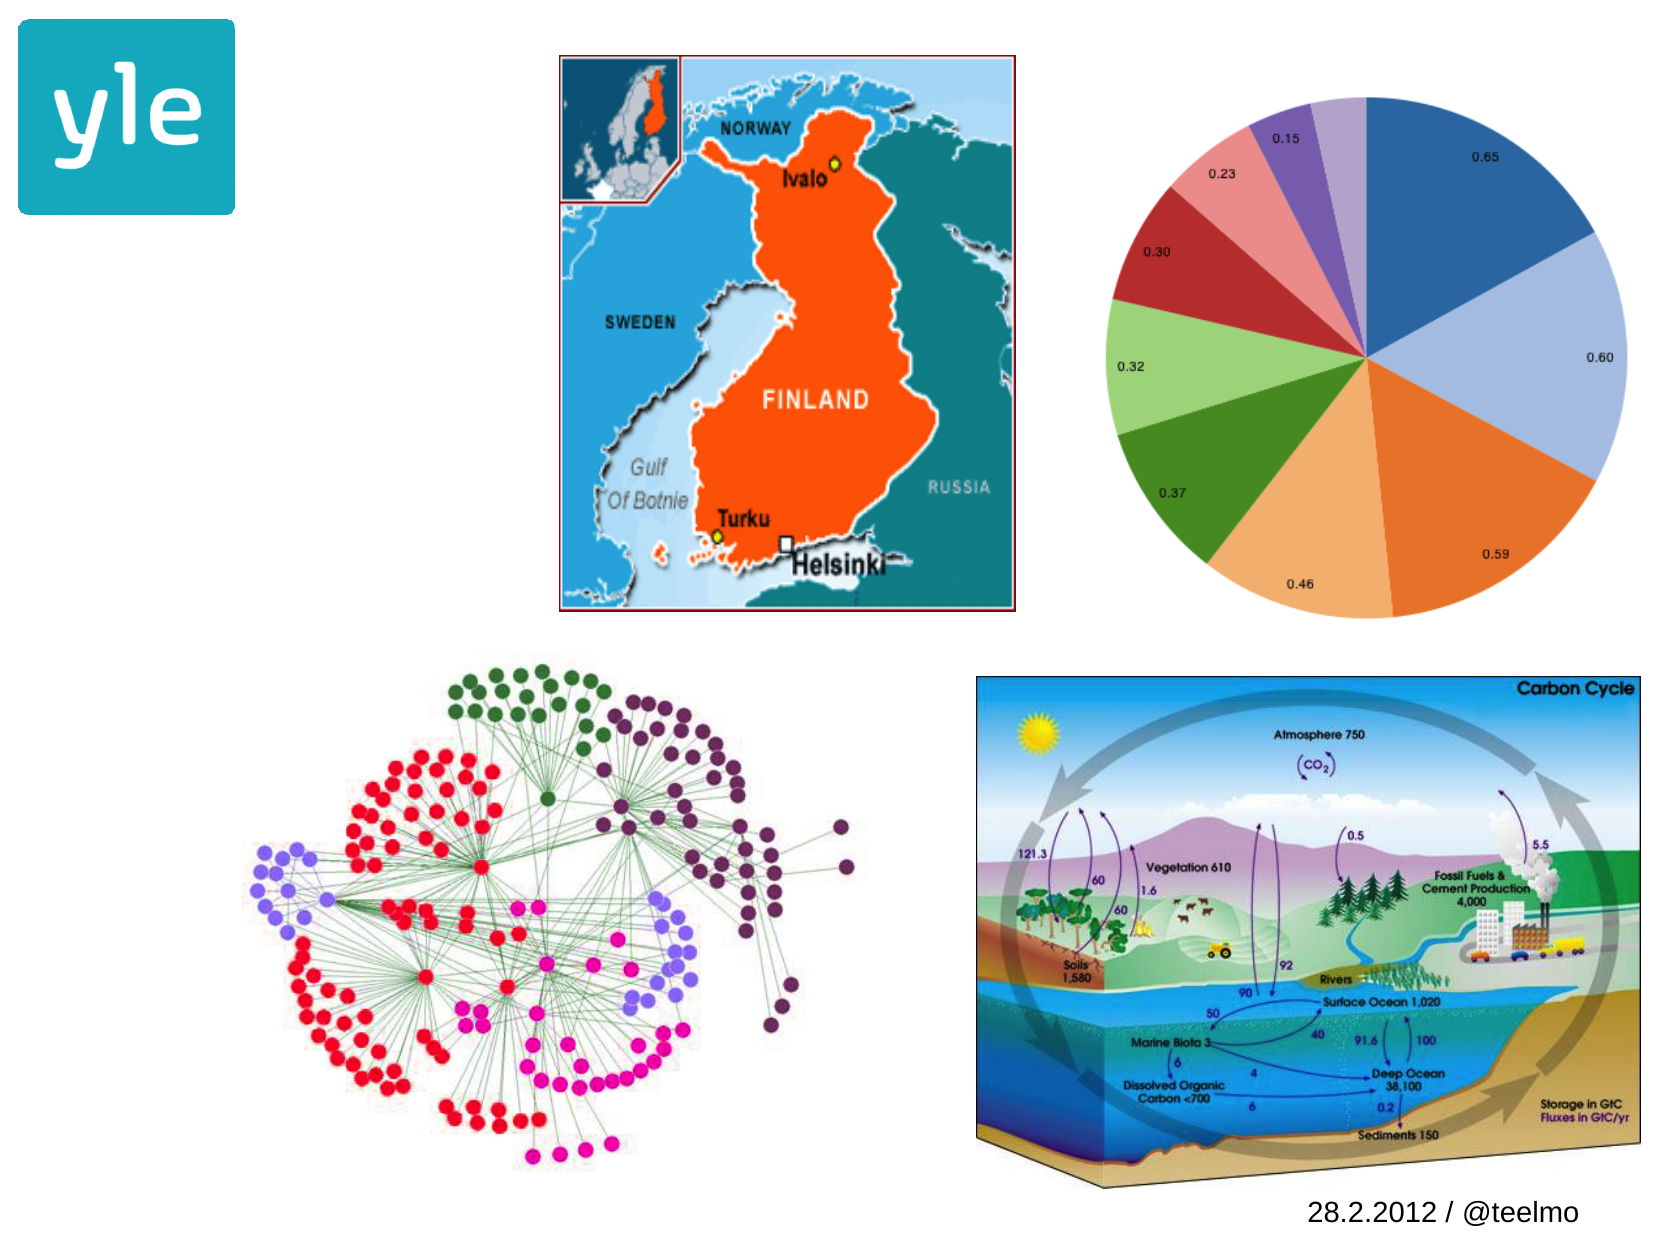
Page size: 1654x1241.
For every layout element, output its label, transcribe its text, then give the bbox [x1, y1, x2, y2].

picture [976, 676, 1641, 1189]
picture [18, 19, 235, 215]
picture [559, 55, 1016, 612]
picture [1093, 91, 1647, 633]
picture [242, 654, 873, 1172]
text_box 28.2.2012 / @teelmo [1292, 1188, 1625, 1241]
